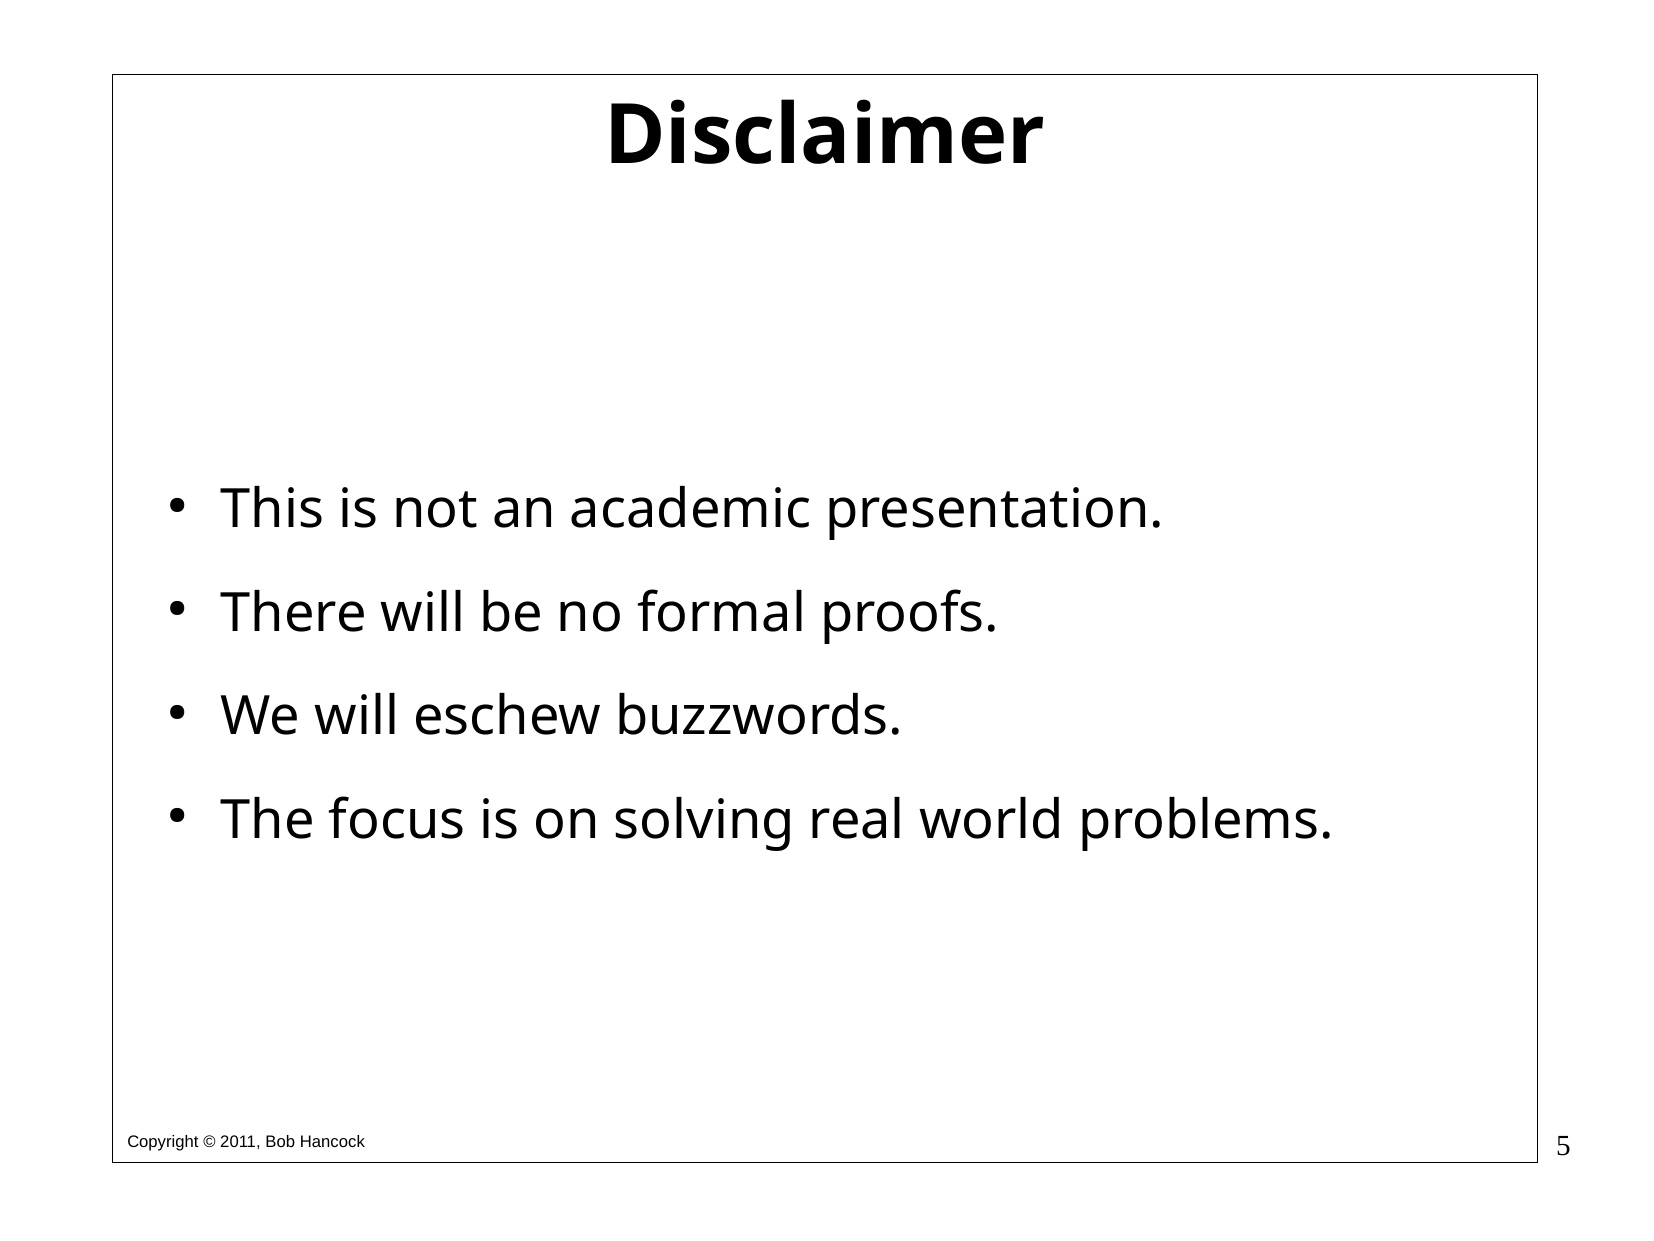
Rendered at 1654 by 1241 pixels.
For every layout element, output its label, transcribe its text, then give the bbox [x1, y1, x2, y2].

text_box Copyright © 2011, Bob Hancock [112, 1125, 381, 1159]
list This is not an academic presentation. There will be no formal proofs. We will eschew buzzwords. The focus is on solving real world problems. [150, 262, 1501, 1126]
title Disclaimer [112, 75, 1538, 188]
